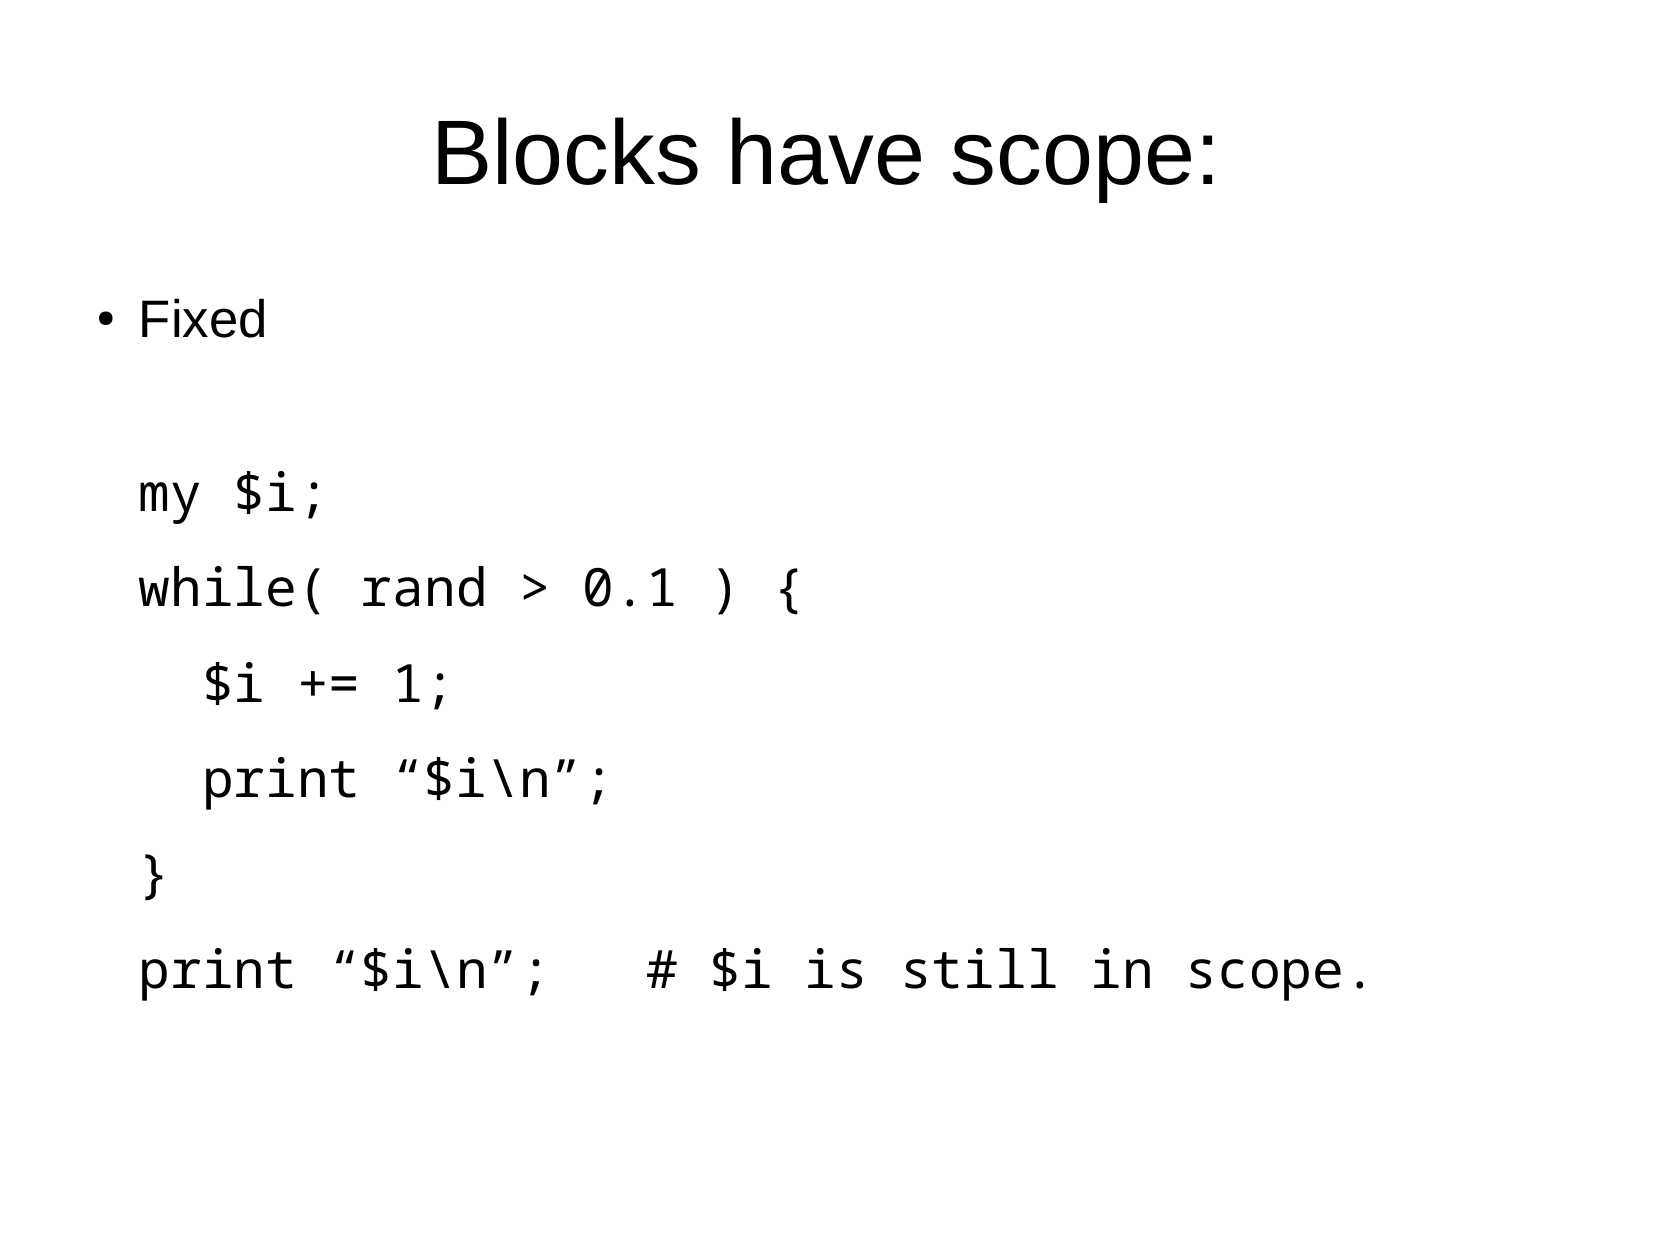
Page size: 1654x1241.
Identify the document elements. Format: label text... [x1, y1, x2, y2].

title Blocks have scope: [82, 49, 1571, 257]
list Fixed my $i; while( rand > 0.1 ) { $i += 1; print “$i\n”; } print “$i\n”; # $i is still in scope. [82, 290, 1571, 1010]
